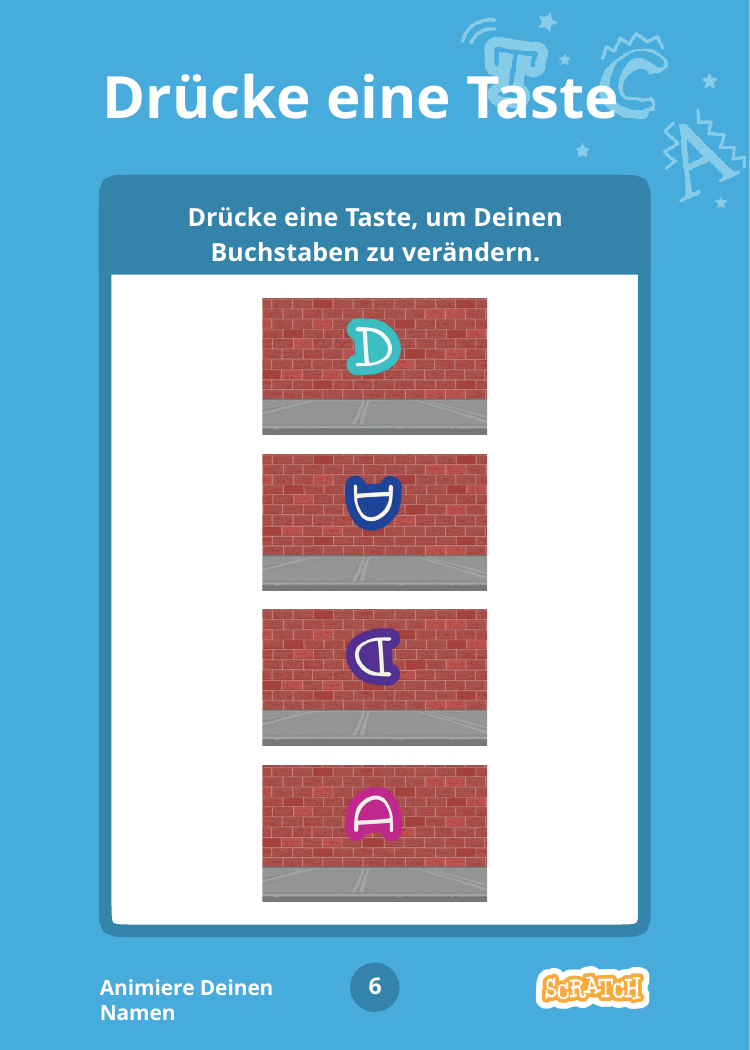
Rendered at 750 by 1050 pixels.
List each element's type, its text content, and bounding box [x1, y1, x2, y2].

text_box [112, 275, 638, 924]
text_box Drücke eine Taste, um Deinen Buchstaben zu verändern. [163, 236, 587, 257]
text_box [112, 236, 638, 262]
text_box [0, 0, 750, 1050]
text_box 6 [366, 971, 383, 1000]
text_box Drücke eine Taste [0, 43, 667, 236]
text_box Animiere Deinen Namen [97, 974, 331, 1000]
